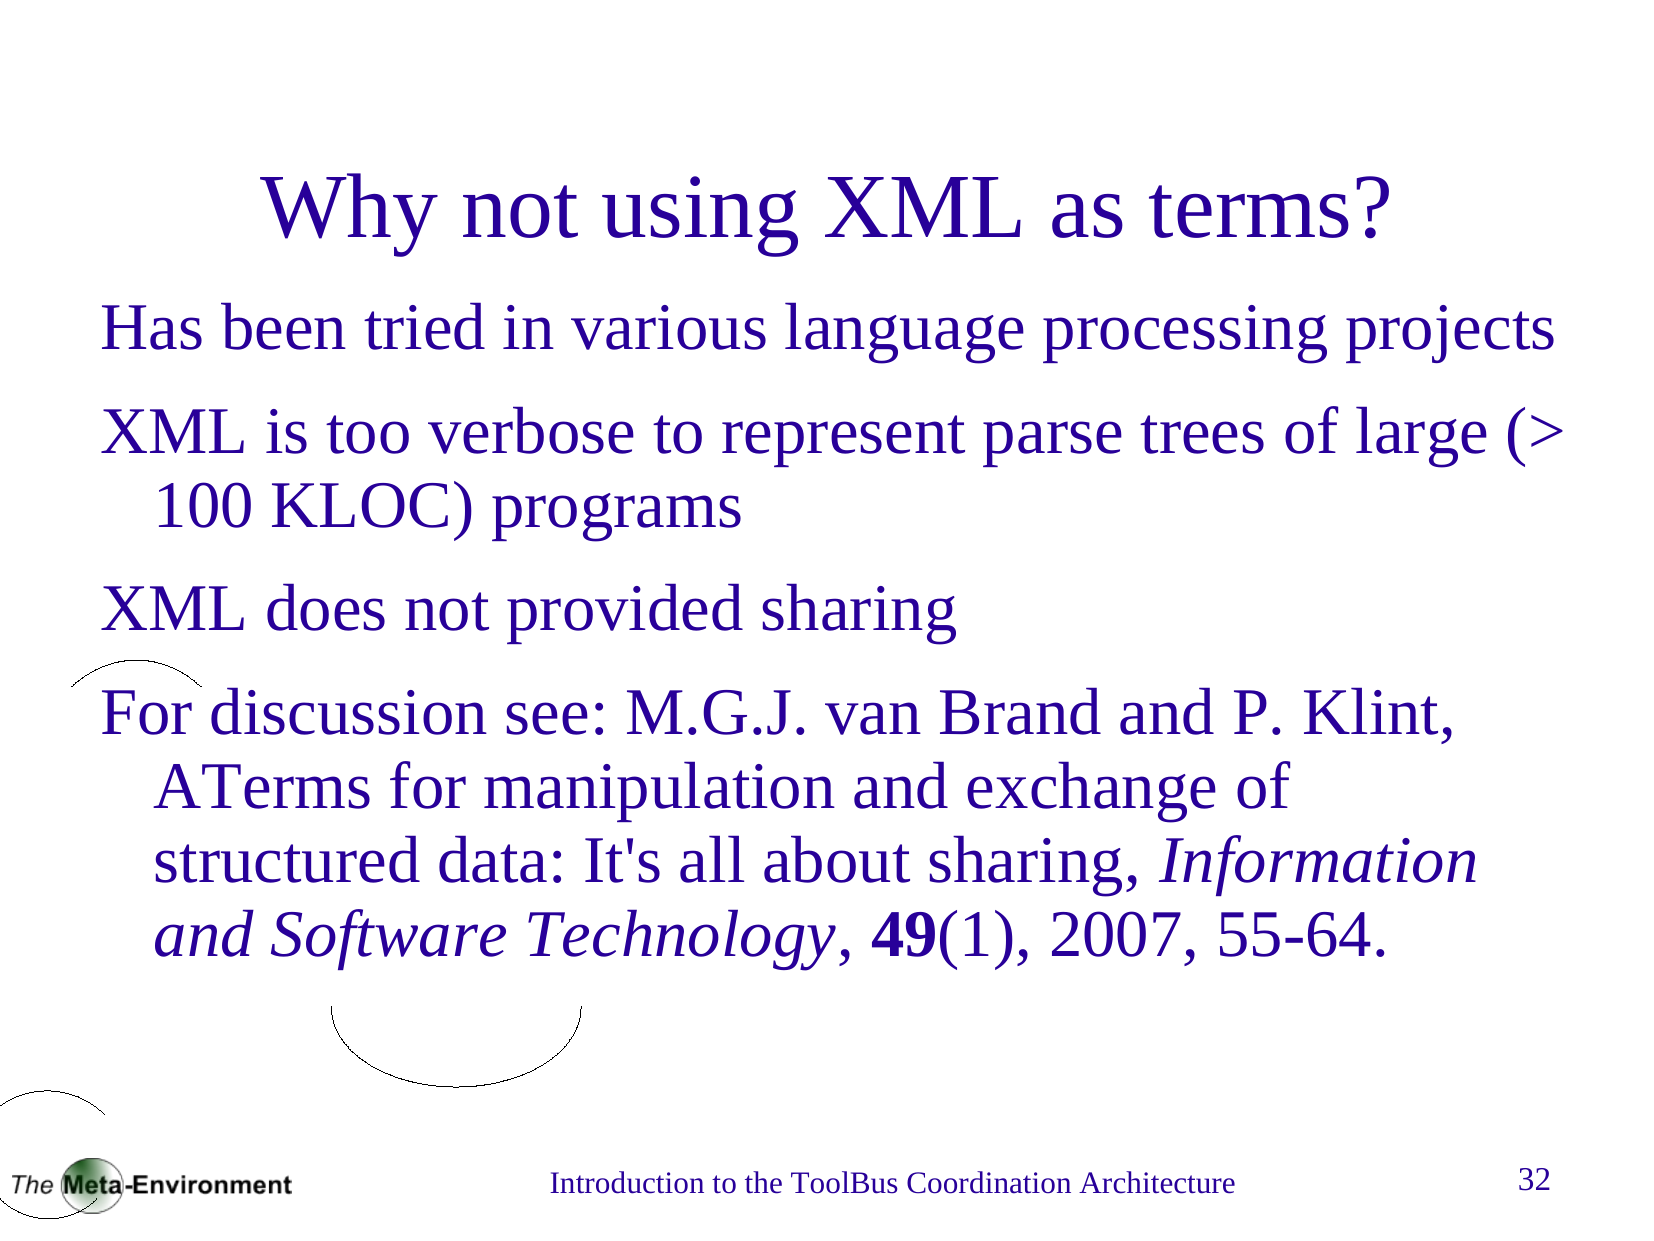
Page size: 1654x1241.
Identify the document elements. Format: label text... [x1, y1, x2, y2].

list Has been tried in various language processing projects XML is too verbose to represent parse trees of large (> 100 KLOC) programs XML does not provided sharing For discussion see: M.G.J. van Brand and P. Klint, ATerms for manipulation and exchange of structured data: It's all about sharing, Information and Software Technology, 49(1), 2007, 55-64. [82, 290, 1571, 1109]
picture [12, 1158, 292, 1214]
title Why not using XML as terms? [82, 49, 1571, 257]
